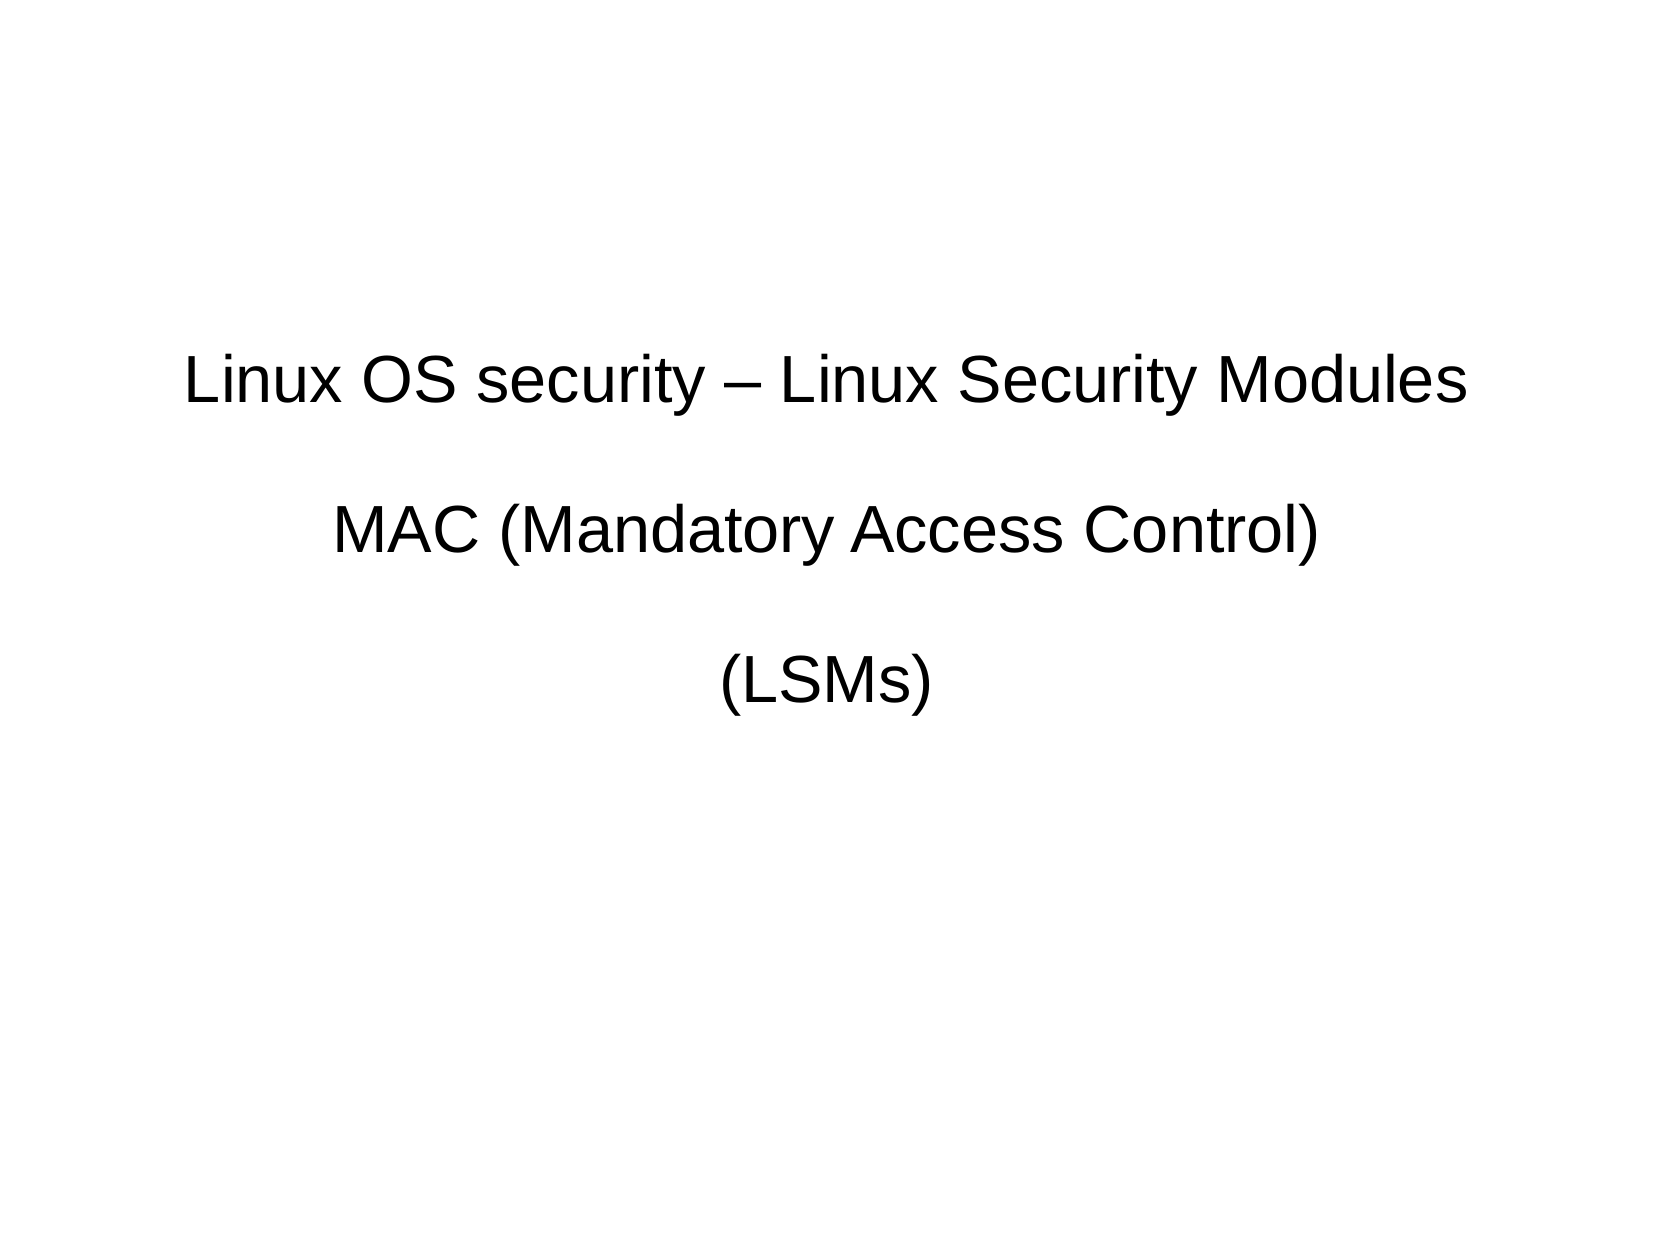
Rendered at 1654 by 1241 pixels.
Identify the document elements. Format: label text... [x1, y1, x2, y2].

subtitle Linux OS security – Linux Security Modules MAC (Mandatory Access Control) (LSMs) [82, 49, 1571, 1010]
